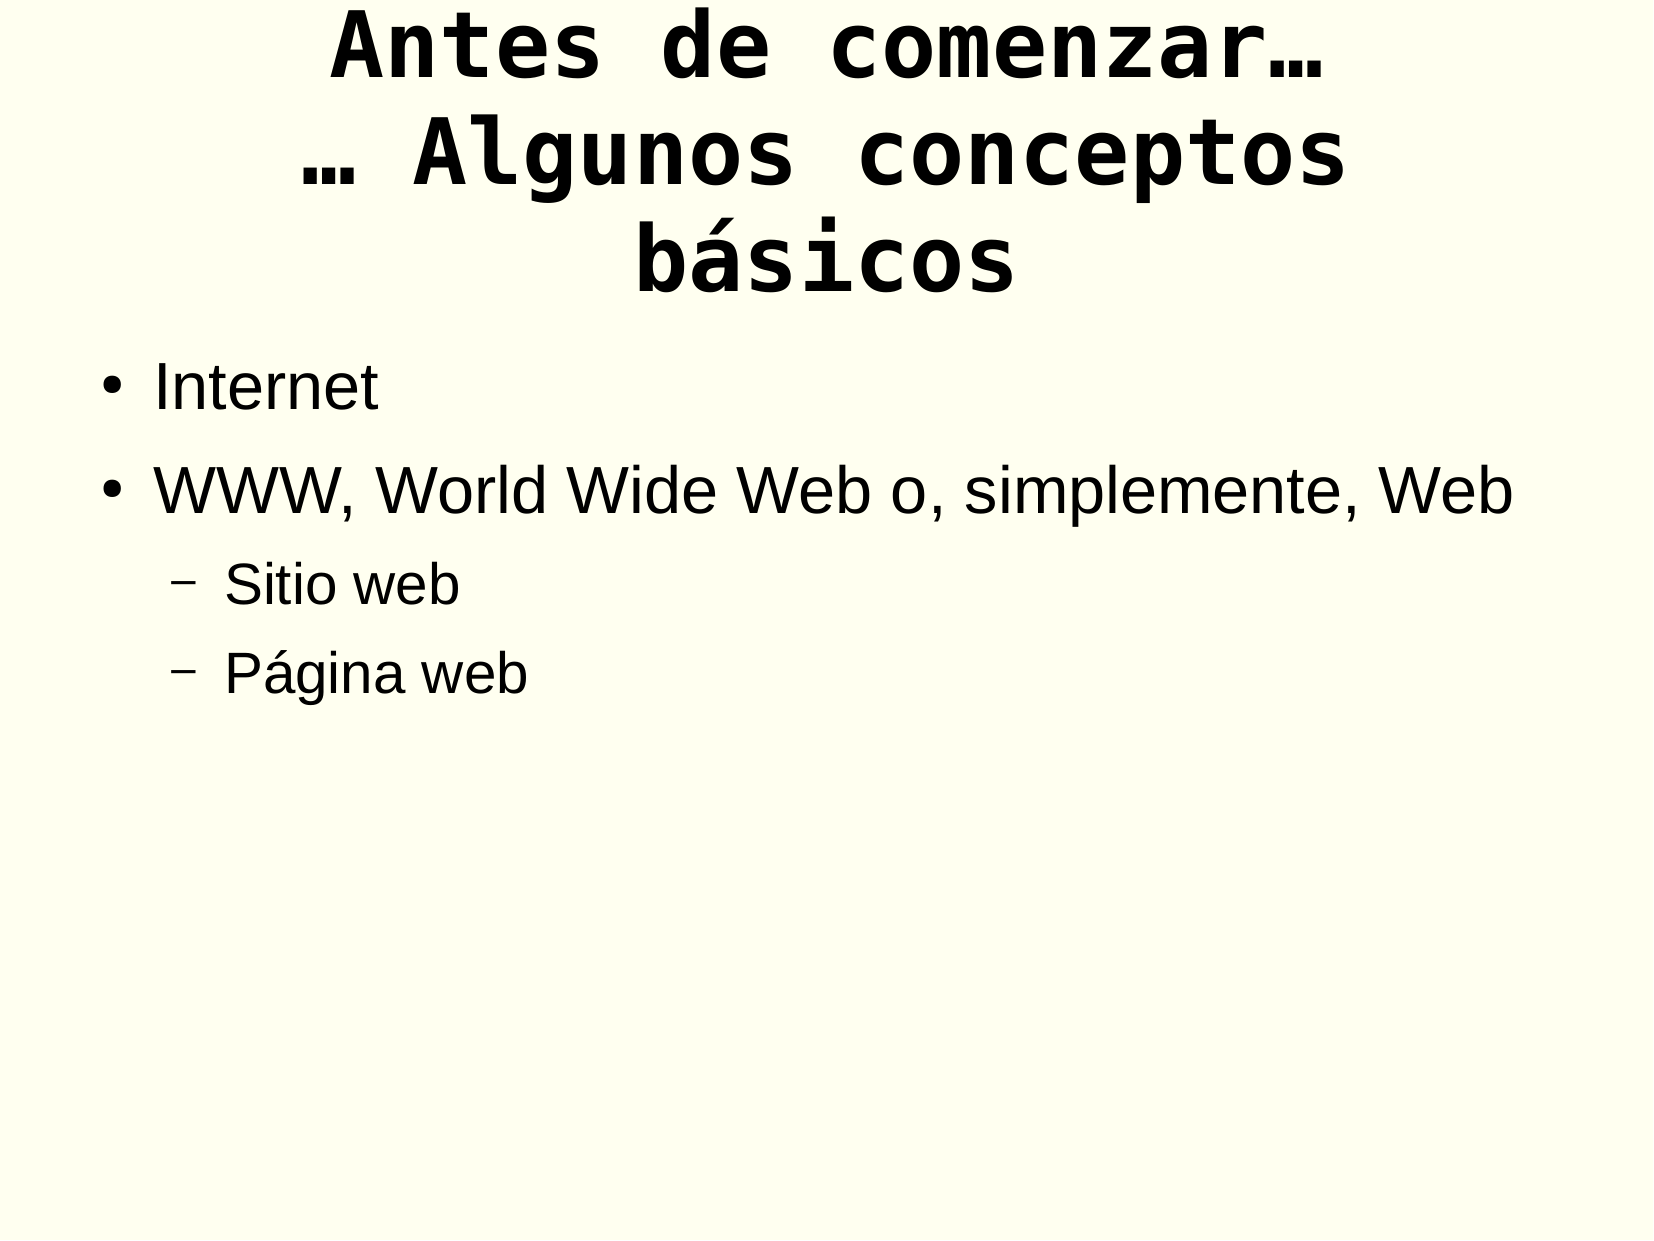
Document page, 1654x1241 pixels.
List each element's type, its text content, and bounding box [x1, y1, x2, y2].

list Internet WWW, World Wide Web o, simplemente, Web Sitio web Página web [82, 349, 1571, 1069]
title Antes de comenzar… … Algunos conceptos básicos [82, 0, 1571, 314]
